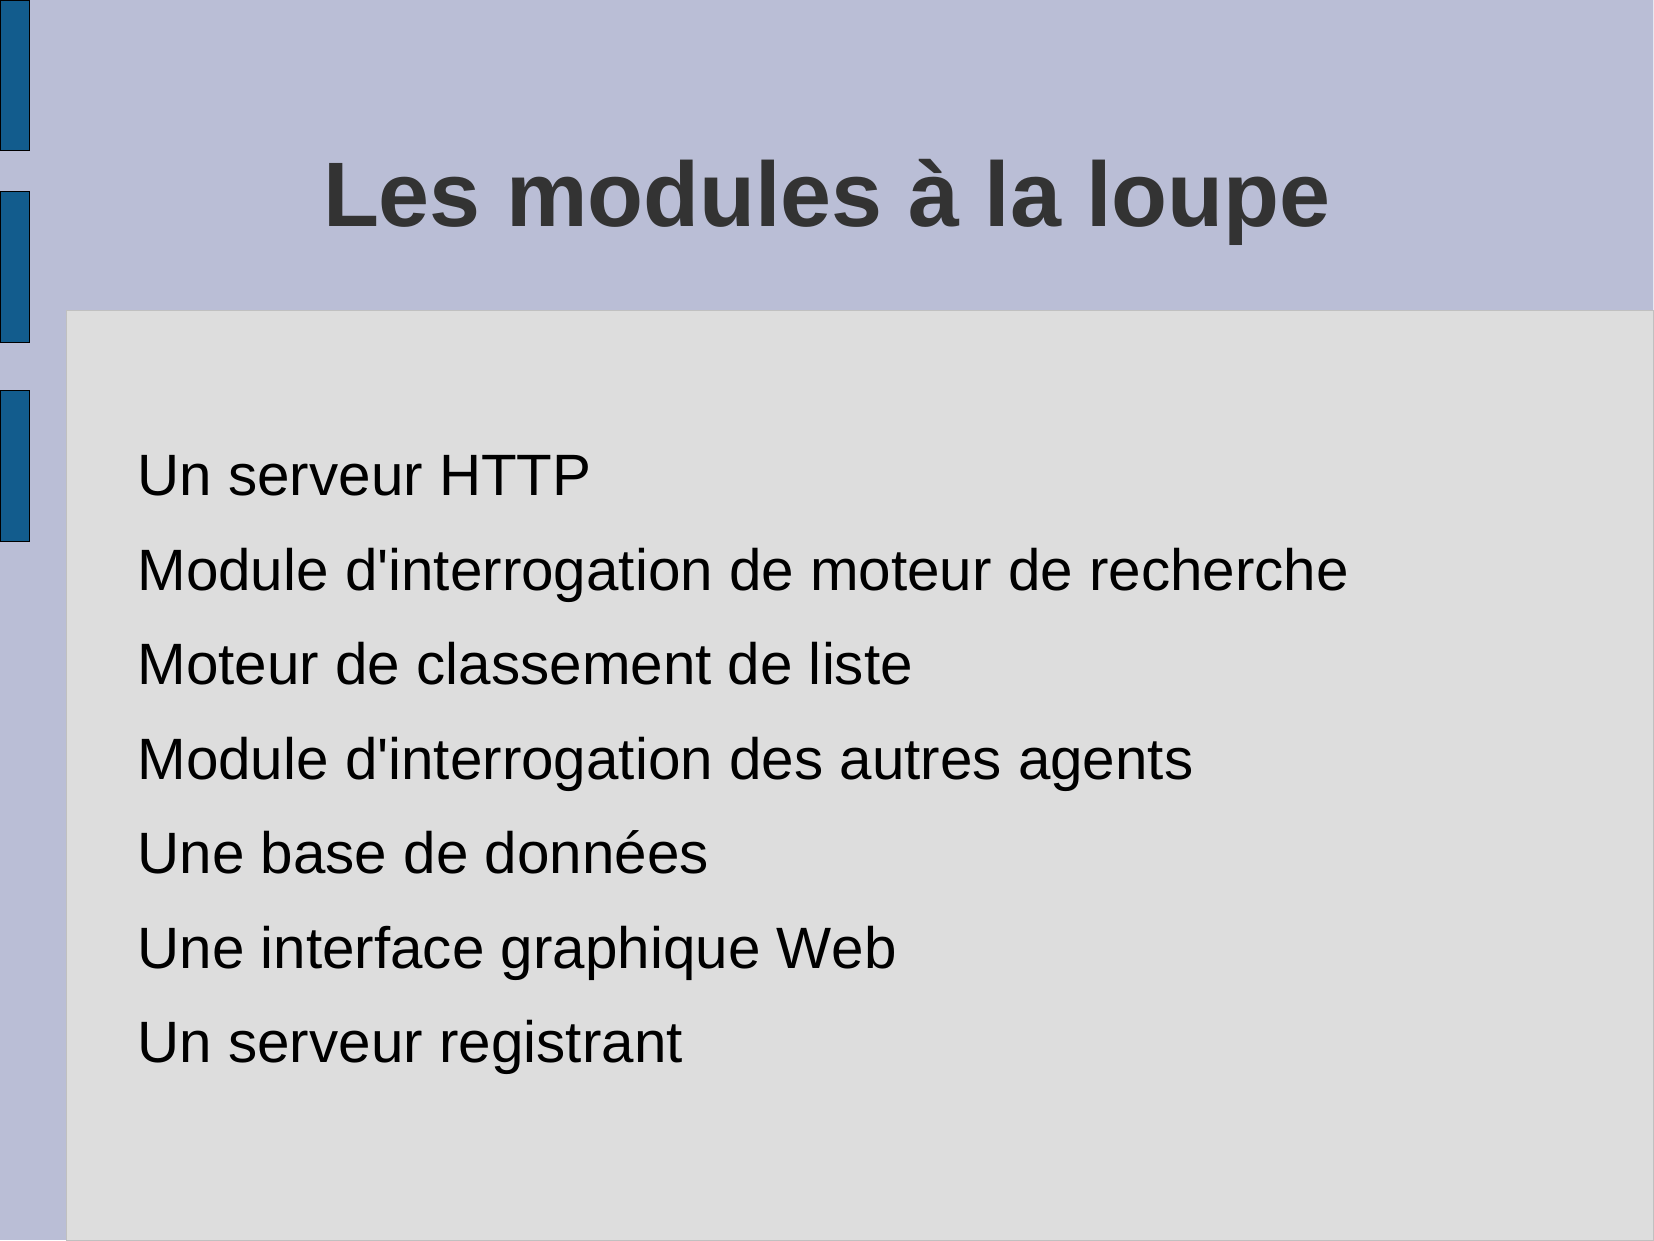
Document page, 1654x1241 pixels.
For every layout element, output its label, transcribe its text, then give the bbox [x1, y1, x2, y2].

title Les modules à la loupe [121, 91, 1534, 299]
list Un serveur HTTP Module d'interrogation de moteur de recherche Moteur de classement de liste Module d'interrogation des autres agents Une base de données Une interface graphique Web Un serveur registrant [121, 442, 1534, 1127]
